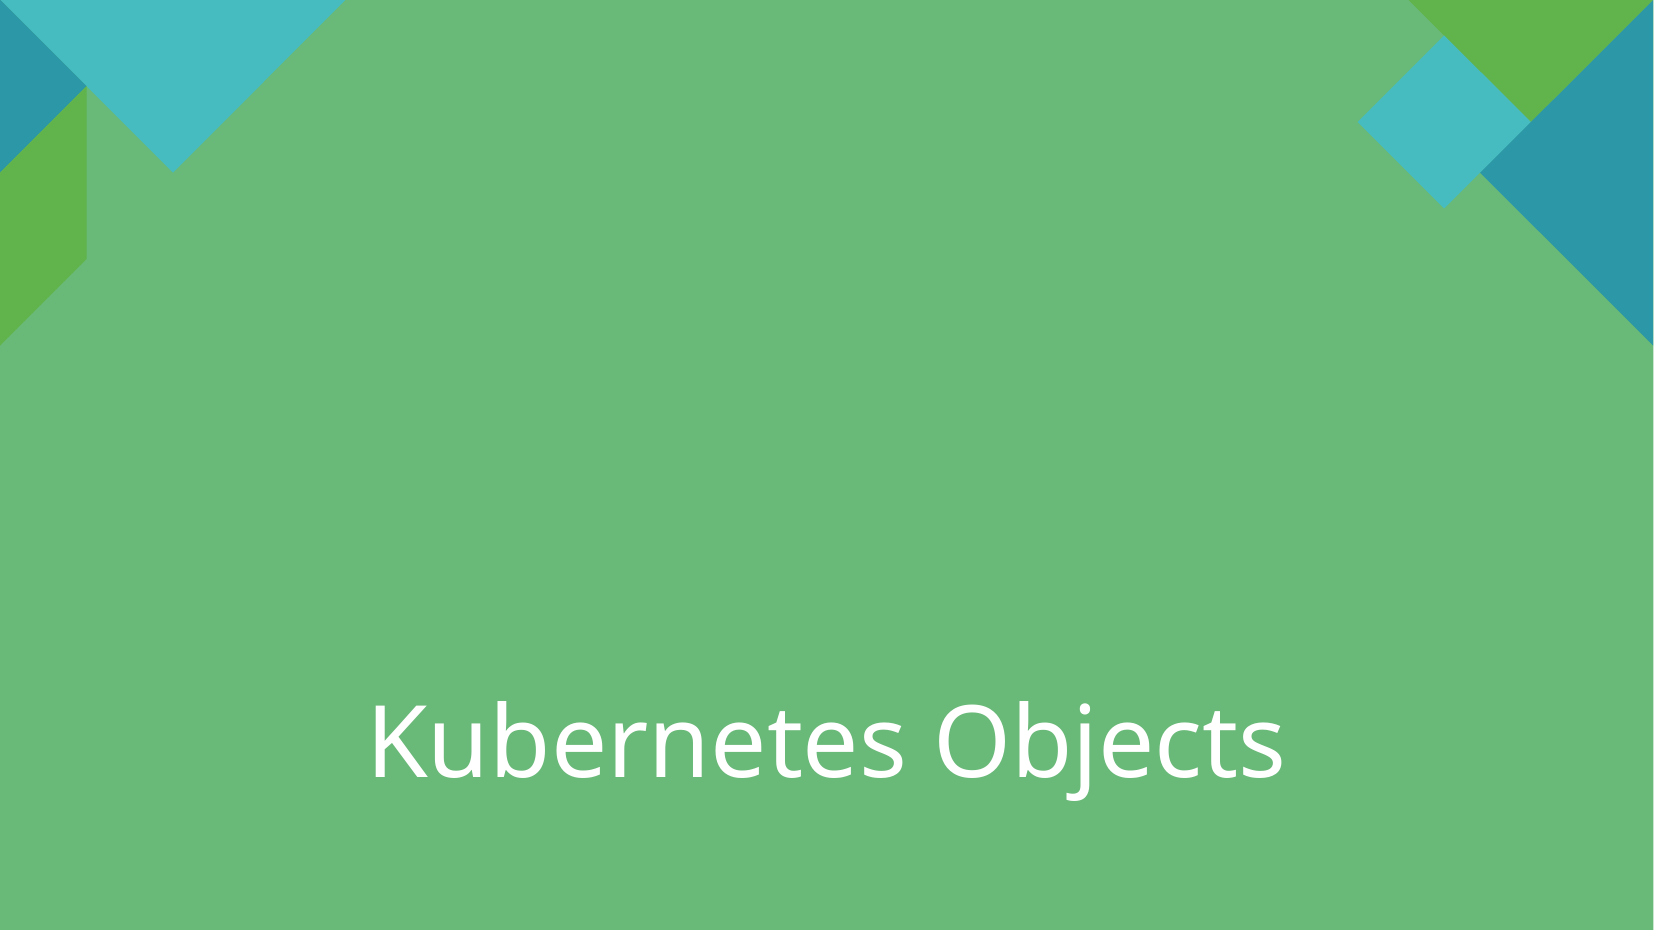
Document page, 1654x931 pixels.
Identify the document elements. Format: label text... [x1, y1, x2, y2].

title Kubernetes Objects [59, 649, 1595, 827]
